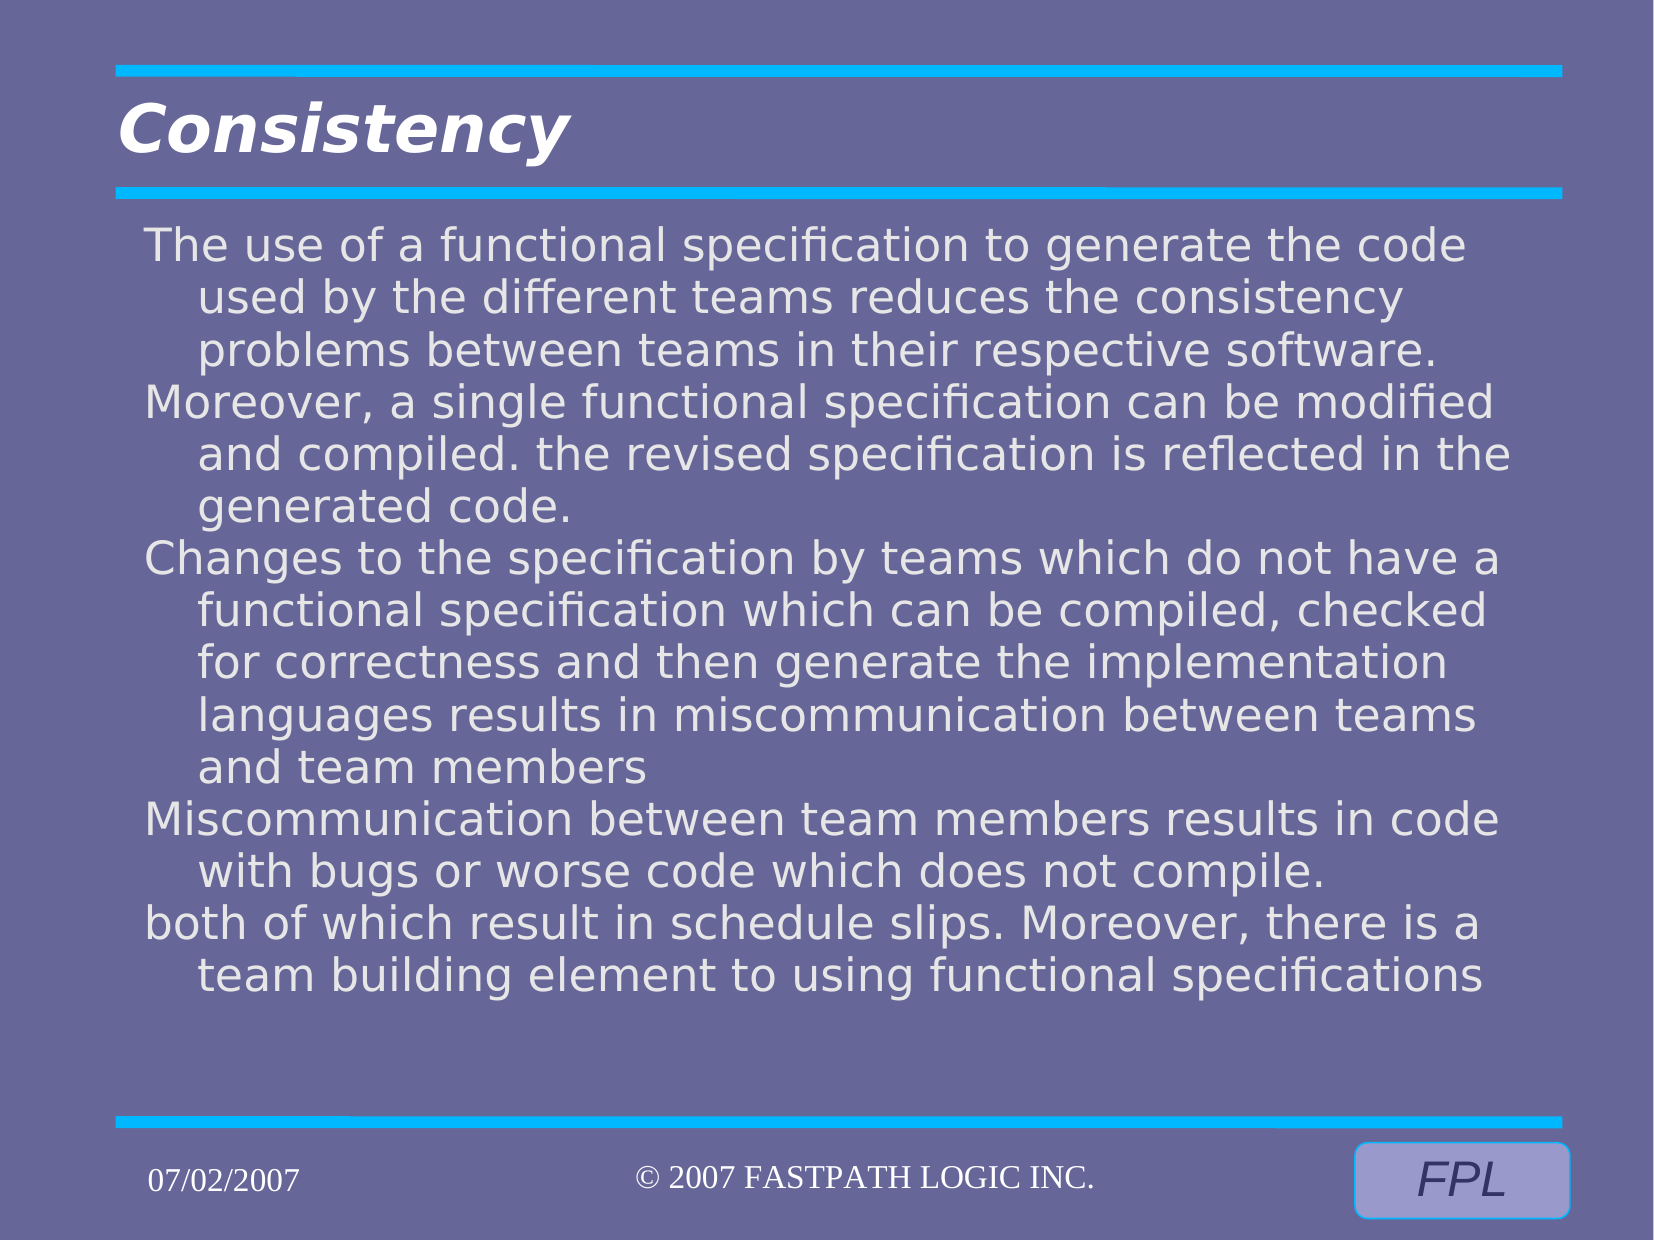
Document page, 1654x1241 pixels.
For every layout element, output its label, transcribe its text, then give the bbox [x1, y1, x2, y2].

title Consistency [118, 41, 1531, 219]
list The use of a functional specification to generate the code used by the different teams reduces the consistency problems between teams in their respective software. Moreover, a single functional specification can be modified and compiled. the revised specification is reflected in the generated code. Changes to the specification by teams which do not have a functional specification which can be compiled, checked for correctness and then generate the implementation languages results in miscommunication between teams and team members Miscommunication between team members results in code with bugs or worse code which does not compile. both of which result in schedule slips. Moreover, there is a team building element to using functional specifications [126, 219, 1566, 1132]
